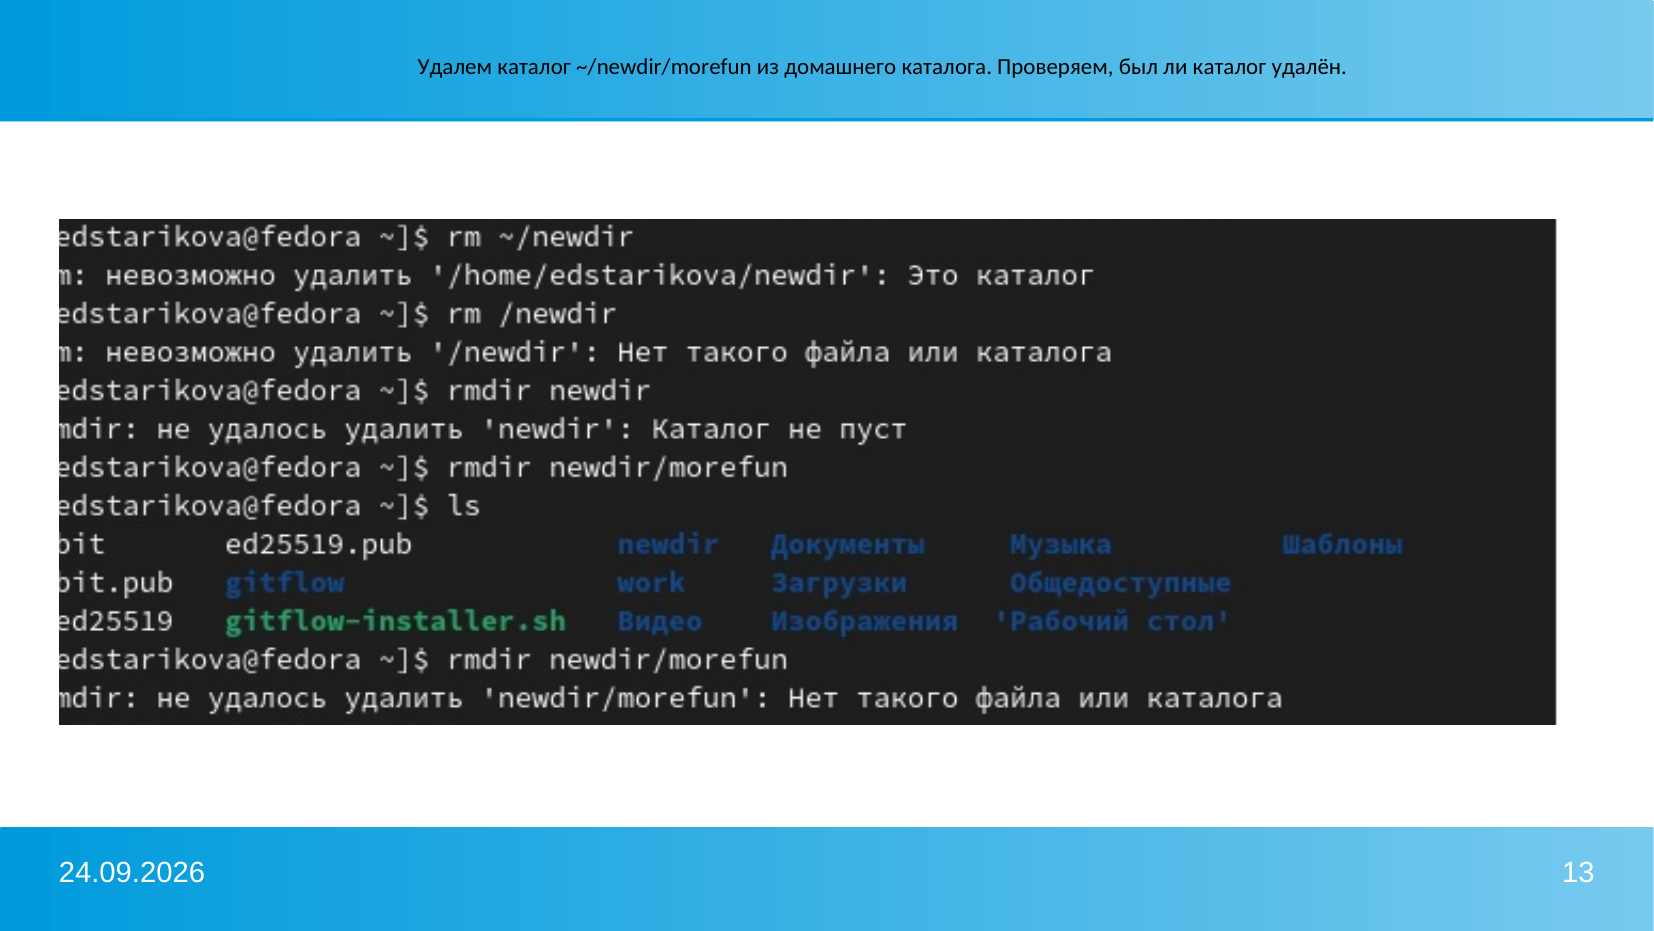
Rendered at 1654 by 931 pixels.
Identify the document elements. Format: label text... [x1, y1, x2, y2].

picture [59, 219, 1595, 726]
title Удалем каталог ~/newdir/morefun из домашнего каталога. Проверяем, был ли каталог удалён. [59, 29, 1595, 108]
